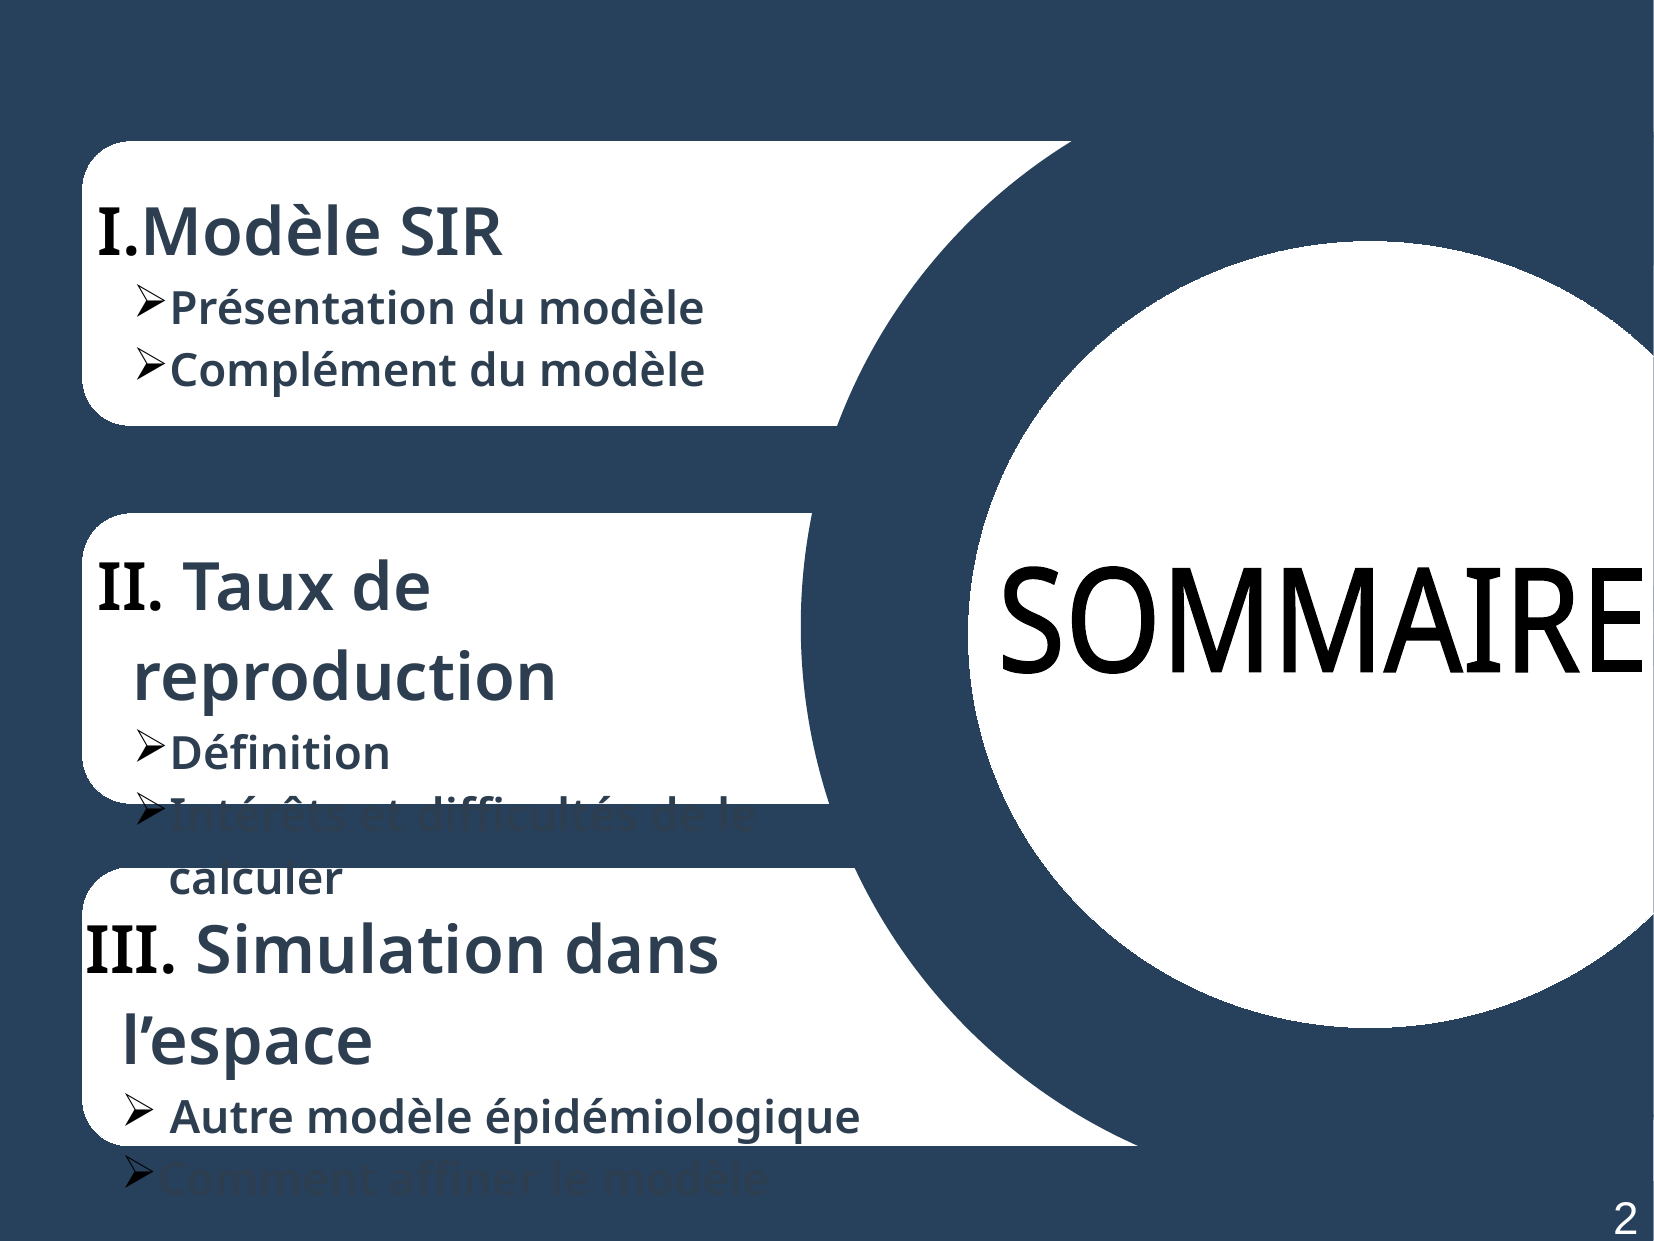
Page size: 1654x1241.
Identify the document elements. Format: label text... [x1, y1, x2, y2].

text_box Modèle SIR Présentation du modèle Complément du modèle [82, 177, 728, 473]
text_box [0, 0, 1654, 1241]
text_box SOMMAIRE [1384, 568, 1463, 672]
text_box SOMMAIRE [1467, 568, 1500, 672]
text_box SOMMAIRE [1173, 568, 1261, 672]
text_box SOMMAIRE [1284, 568, 1373, 672]
text_box SOMMAIRE [1003, 567, 1060, 674]
text_box Taux de reproduction Définition Intérêts et difficultés de le calculer [82, 531, 804, 803]
text_box 2 [1598, 1185, 1654, 1241]
text_box SOMMAIRE [1072, 566, 1154, 674]
text_box SOMMAIRE [1516, 568, 1579, 672]
text_box SOMMAIRE [1592, 568, 1642, 672]
text_box Simulation dans l’espace Autre modèle épidémiologique Comment affiner le modèle [70, 895, 993, 1182]
